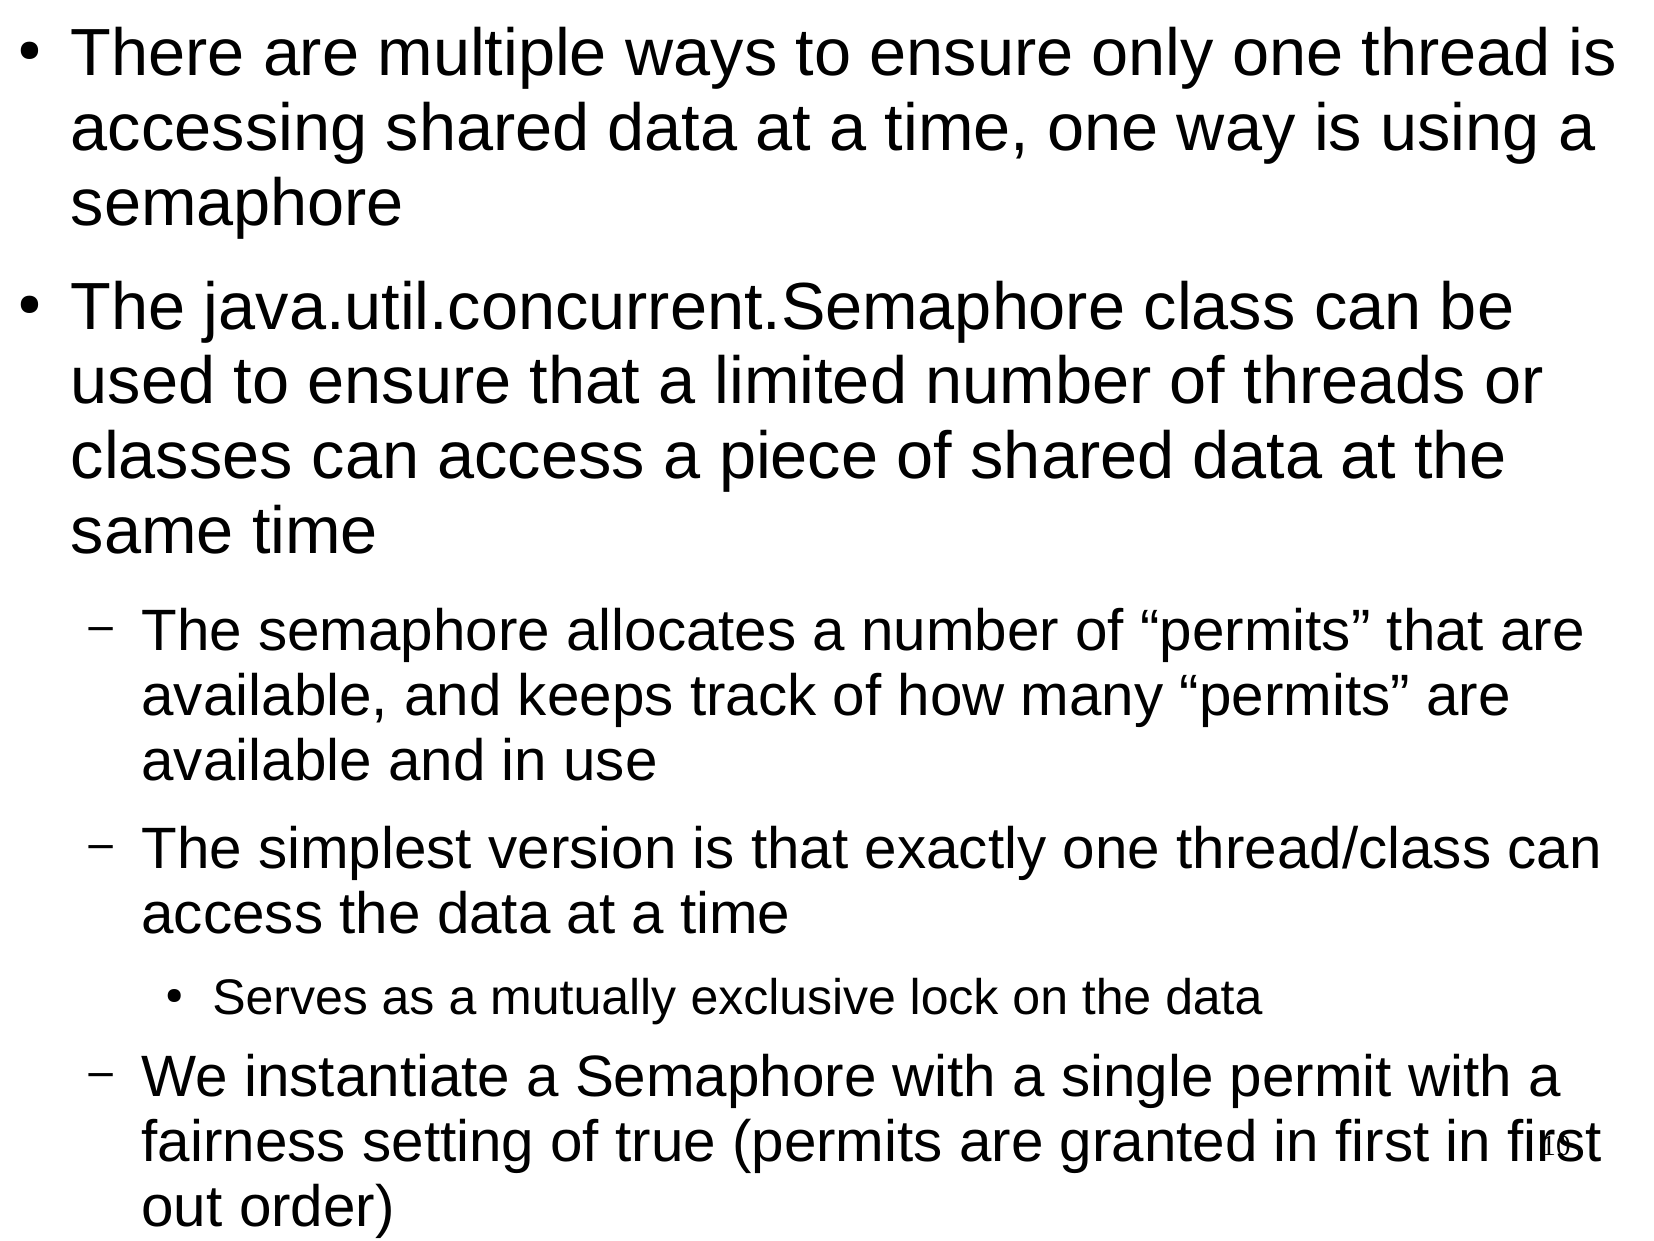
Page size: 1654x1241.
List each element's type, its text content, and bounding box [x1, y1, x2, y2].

list There are multiple ways to ensure only one thread is accessing shared data at a time, one way is using a semaphore The java.util.concurrent.Semaphore class can be used to ensure that a limited number of threads or classes can access a piece of shared data at the same time The semaphore allocates a number of “permits” that are available, and keeps track of how many “permits” are available and in use The simplest version is that exactly one thread/class can access the data at a time Serves as a mutually exclusive lock on the data We instantiate a Semaphore with a single permit with a fairness setting of true (permits are granted in first in first out order) [0, 15, 1654, 1239]
